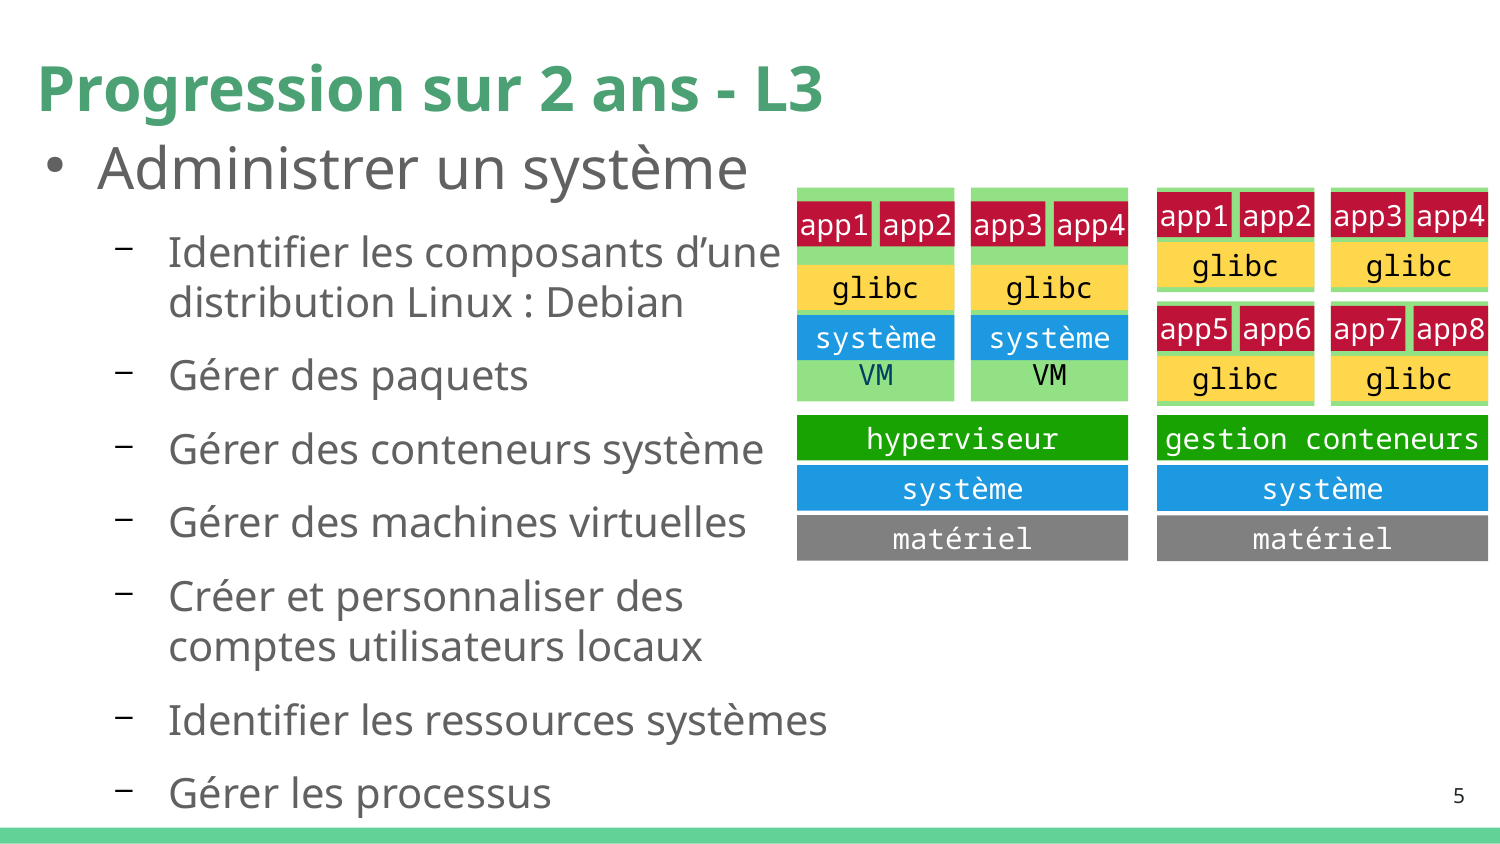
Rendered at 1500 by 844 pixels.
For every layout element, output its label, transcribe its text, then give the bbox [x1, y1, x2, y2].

text_box app2 [879, 201, 955, 247]
text_box [1330, 401, 1489, 406]
text_box app8 [1413, 305, 1489, 351]
text_box glibc [1157, 242, 1315, 288]
list Administrer un système Identifier les composants d’une distribution Linux : Debian Gérer des paquets Gérer des conteneurs système Gérer des machines virtuelles Créer et personnaliser des comptes utilisateurs locaux Identifier les ressources systèmes Gérer les processus [11, 106, 869, 833]
text_box glibc [797, 264, 955, 310]
text_box app3 [970, 201, 1046, 247]
text_box VM [797, 310, 955, 315]
text_box app5 [1157, 305, 1232, 351]
text_box app3 [1330, 192, 1406, 238]
text_box app1 [797, 201, 872, 247]
text_box VM [970, 187, 1129, 264]
text_box VM [970, 361, 1129, 402]
text_box matériel [797, 515, 1129, 561]
text_box glibc [1330, 355, 1489, 401]
text_box VM [797, 361, 955, 402]
text_box système [797, 315, 955, 361]
text_box [1330, 288, 1489, 293]
text_box app4 [1053, 201, 1129, 247]
text_box système [970, 315, 1129, 361]
text_box app2 [1239, 192, 1315, 238]
text_box [1157, 401, 1315, 406]
text_box [1157, 301, 1315, 355]
text_box glibc [970, 264, 1129, 310]
text_box matériel [1157, 515, 1489, 562]
text_box VM [970, 310, 1129, 315]
text_box [1157, 187, 1315, 242]
text_box app4 [1413, 192, 1489, 238]
text_box gestion conteneurs [1157, 415, 1489, 461]
slide_number <numéro> [1389, 764, 1480, 830]
text_box [1330, 187, 1489, 242]
text_box [1330, 301, 1489, 355]
text_box VM [797, 187, 955, 264]
text_box app7 [1330, 305, 1406, 351]
title Progression sur 2 ans - L3 [21, 23, 1420, 117]
text_box [1157, 288, 1315, 293]
text_box système [1157, 465, 1489, 511]
text_box glibc [1330, 242, 1489, 288]
text_box hyperviseur [797, 415, 1129, 461]
text_box app1 [1157, 192, 1232, 238]
text_box app6 [1239, 305, 1315, 351]
text_box système [797, 465, 1129, 511]
text_box glibc [1157, 355, 1315, 401]
